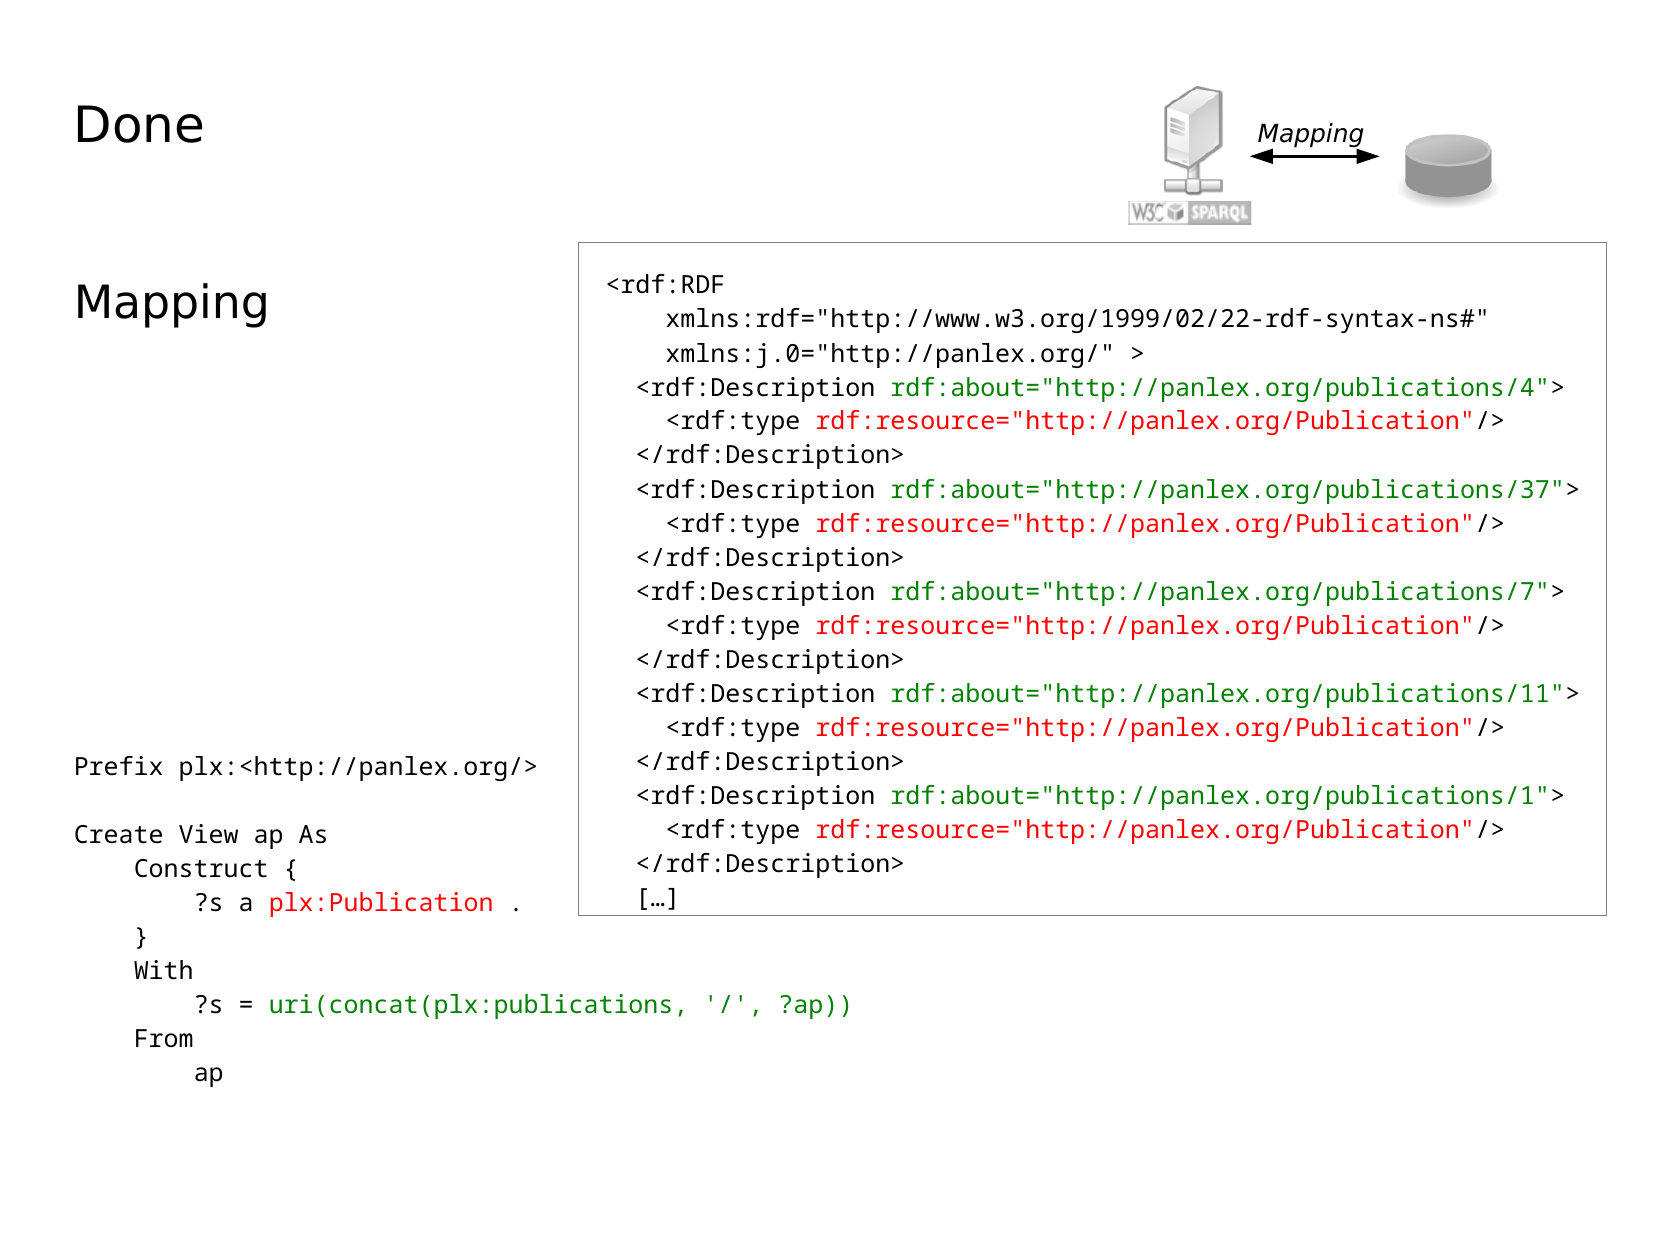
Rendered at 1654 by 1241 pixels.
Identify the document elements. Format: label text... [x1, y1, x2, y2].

picture [1398, 116, 1500, 189]
picture [1127, 201, 1253, 225]
text_box Mapping Prefix plx:<http://panlex.org/> Create View ap As Construct { ?s a plx:Publication . } With ?s = uri(concat(plx:publications, '/', ?ap)) From ap [59, 189, 1583, 1129]
text_box [555, 233, 1607, 923]
picture [1135, 82, 1250, 197]
text_box Done [59, 59, 1583, 133]
text_box Mapping [1250, 112, 1396, 157]
text_box <rdf:RDF xmlns:rdf="http://www.w3.org/1999/02/22-rdf-syntax-ns#" xmlns:j.0="http://panlex.org/" > <rdf:Description rdf:about="http://panlex.org/publications/4"> <rdf:type rdf:resource="http://panlex.org/Publication"/> </rdf:Description> <rdf:Description rdf:about="http://panlex.org/publications/37"> <rdf:type rdf:resource="http://panlex.org/Publication"/> </rdf:Description> <rdf:Description rdf:about="http://panlex.org/publications/7"> <rdf:type rdf:resource="http://panlex.org/Publication"/> </rdf:Description> <rdf:Description rdf:about="http://panlex.org/publications/11"> <rdf:type rdf:resource="http://panlex.org/Publication"/> </rdf:Description> <rdf:Description rdf:about="http://panlex.org/publications/1"> <rdf:type rdf:resource="http://panlex.org/Publication"/> </rdf:Description> […] [590, 259, 1601, 900]
